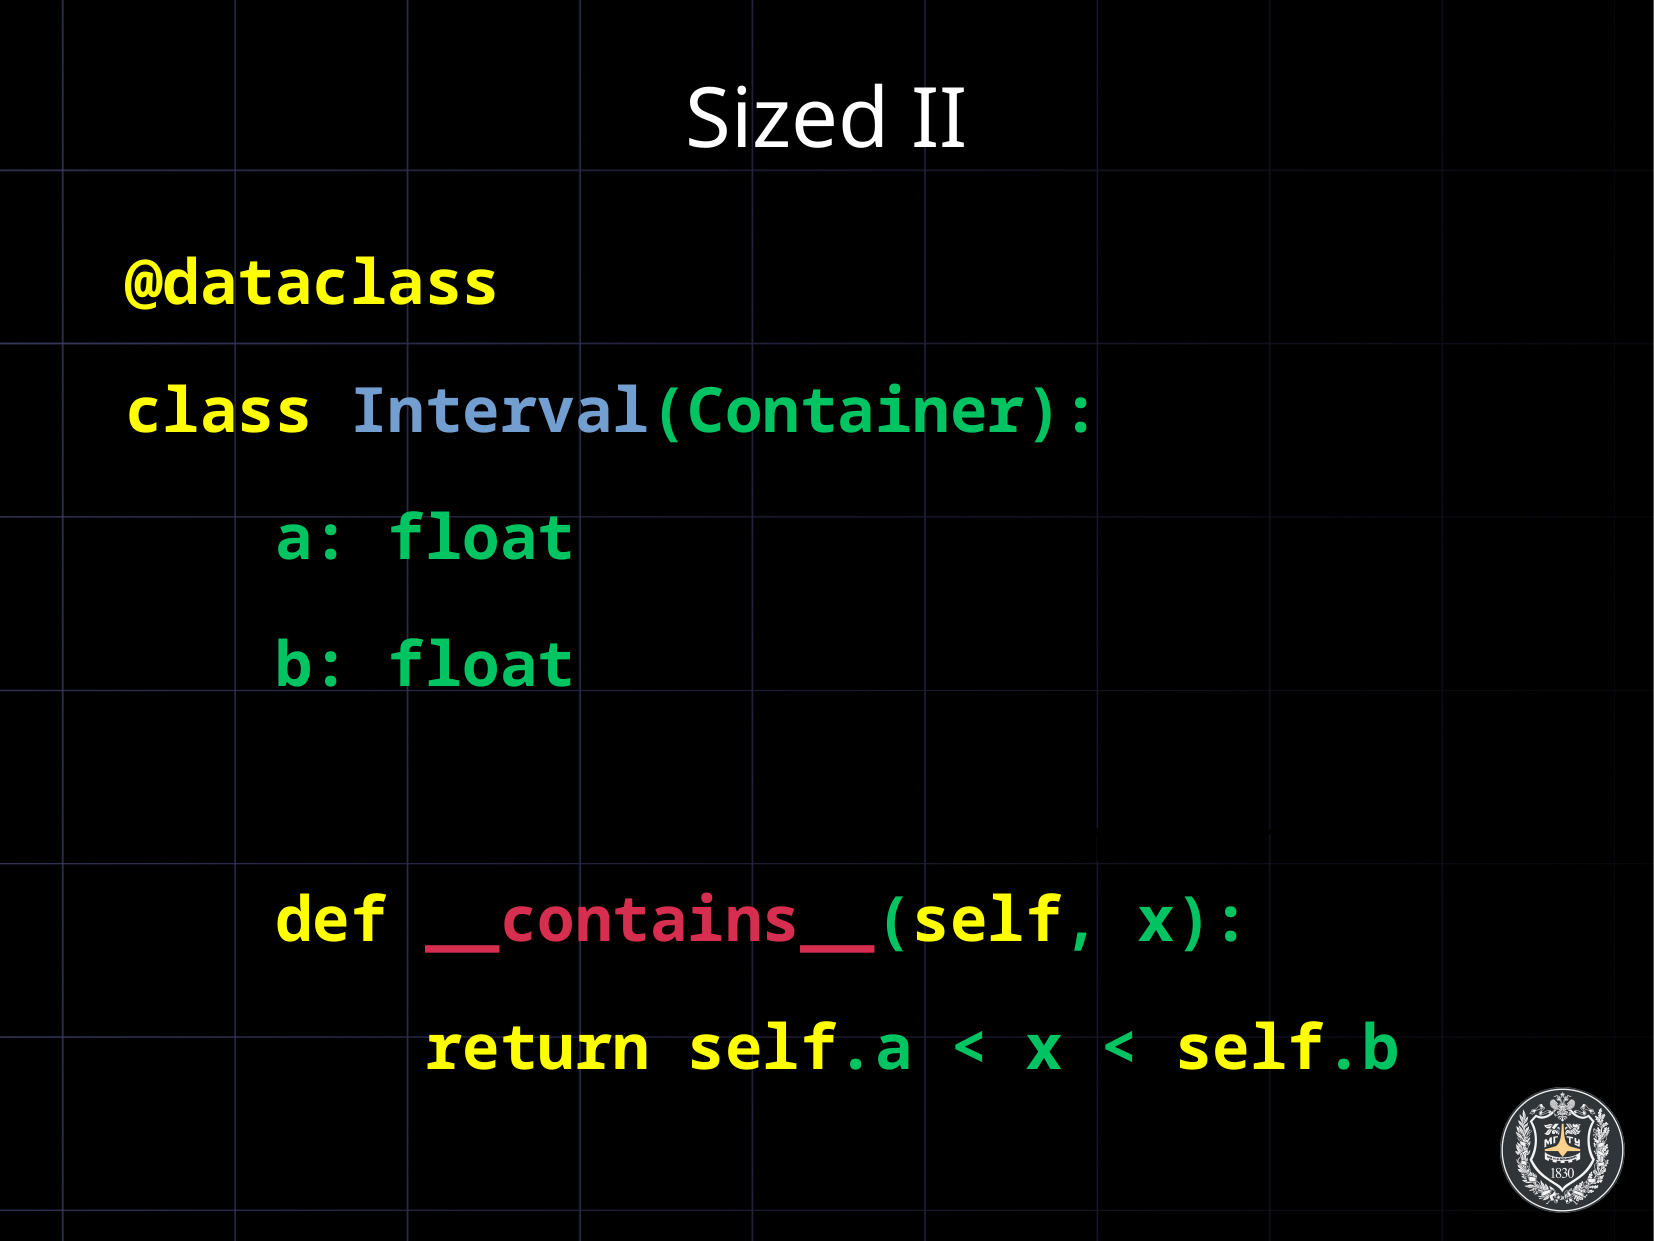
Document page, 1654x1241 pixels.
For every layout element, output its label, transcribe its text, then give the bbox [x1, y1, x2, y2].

text_box @dataclass class Interval(Container): a: float b: float def __contains__(self, x): return self.a < x < self.b # TODO [75, 187, 1576, 1201]
picture [0, 0, 1654, 1241]
title Sized II [82, 37, 1571, 187]
